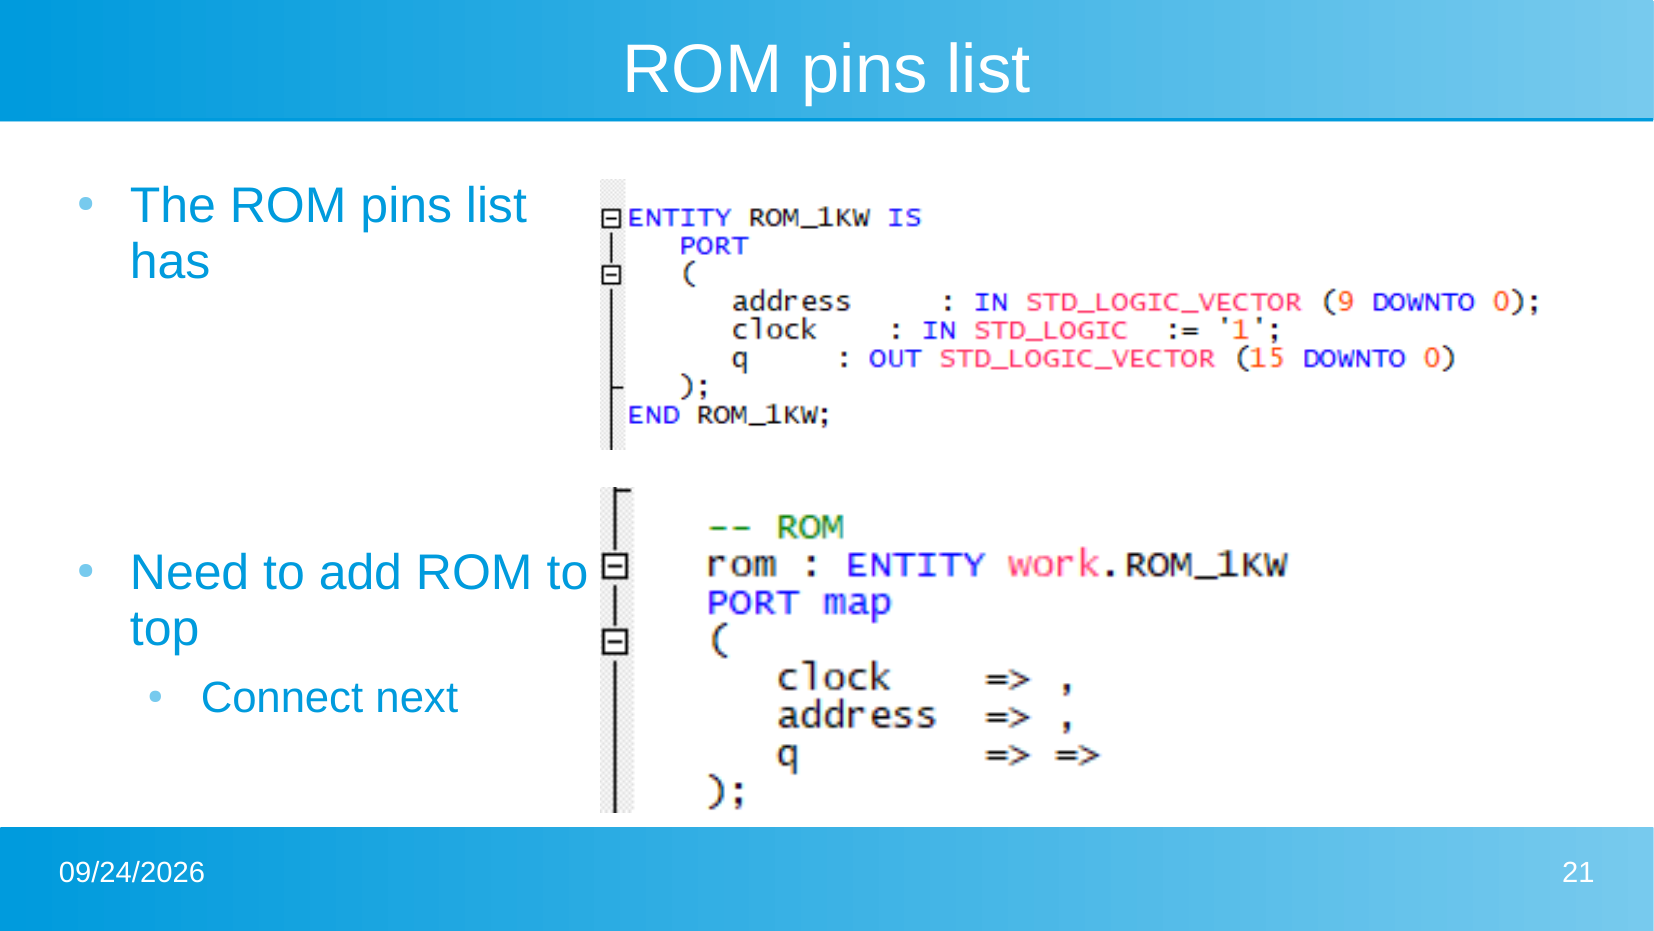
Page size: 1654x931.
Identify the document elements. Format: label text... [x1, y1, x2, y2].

picture [600, 179, 1606, 451]
picture [600, 487, 1329, 813]
title ROM pins list [59, 29, 1595, 108]
list The ROM pins list has Need to add ROM to top Connect next [59, 177, 601, 768]
